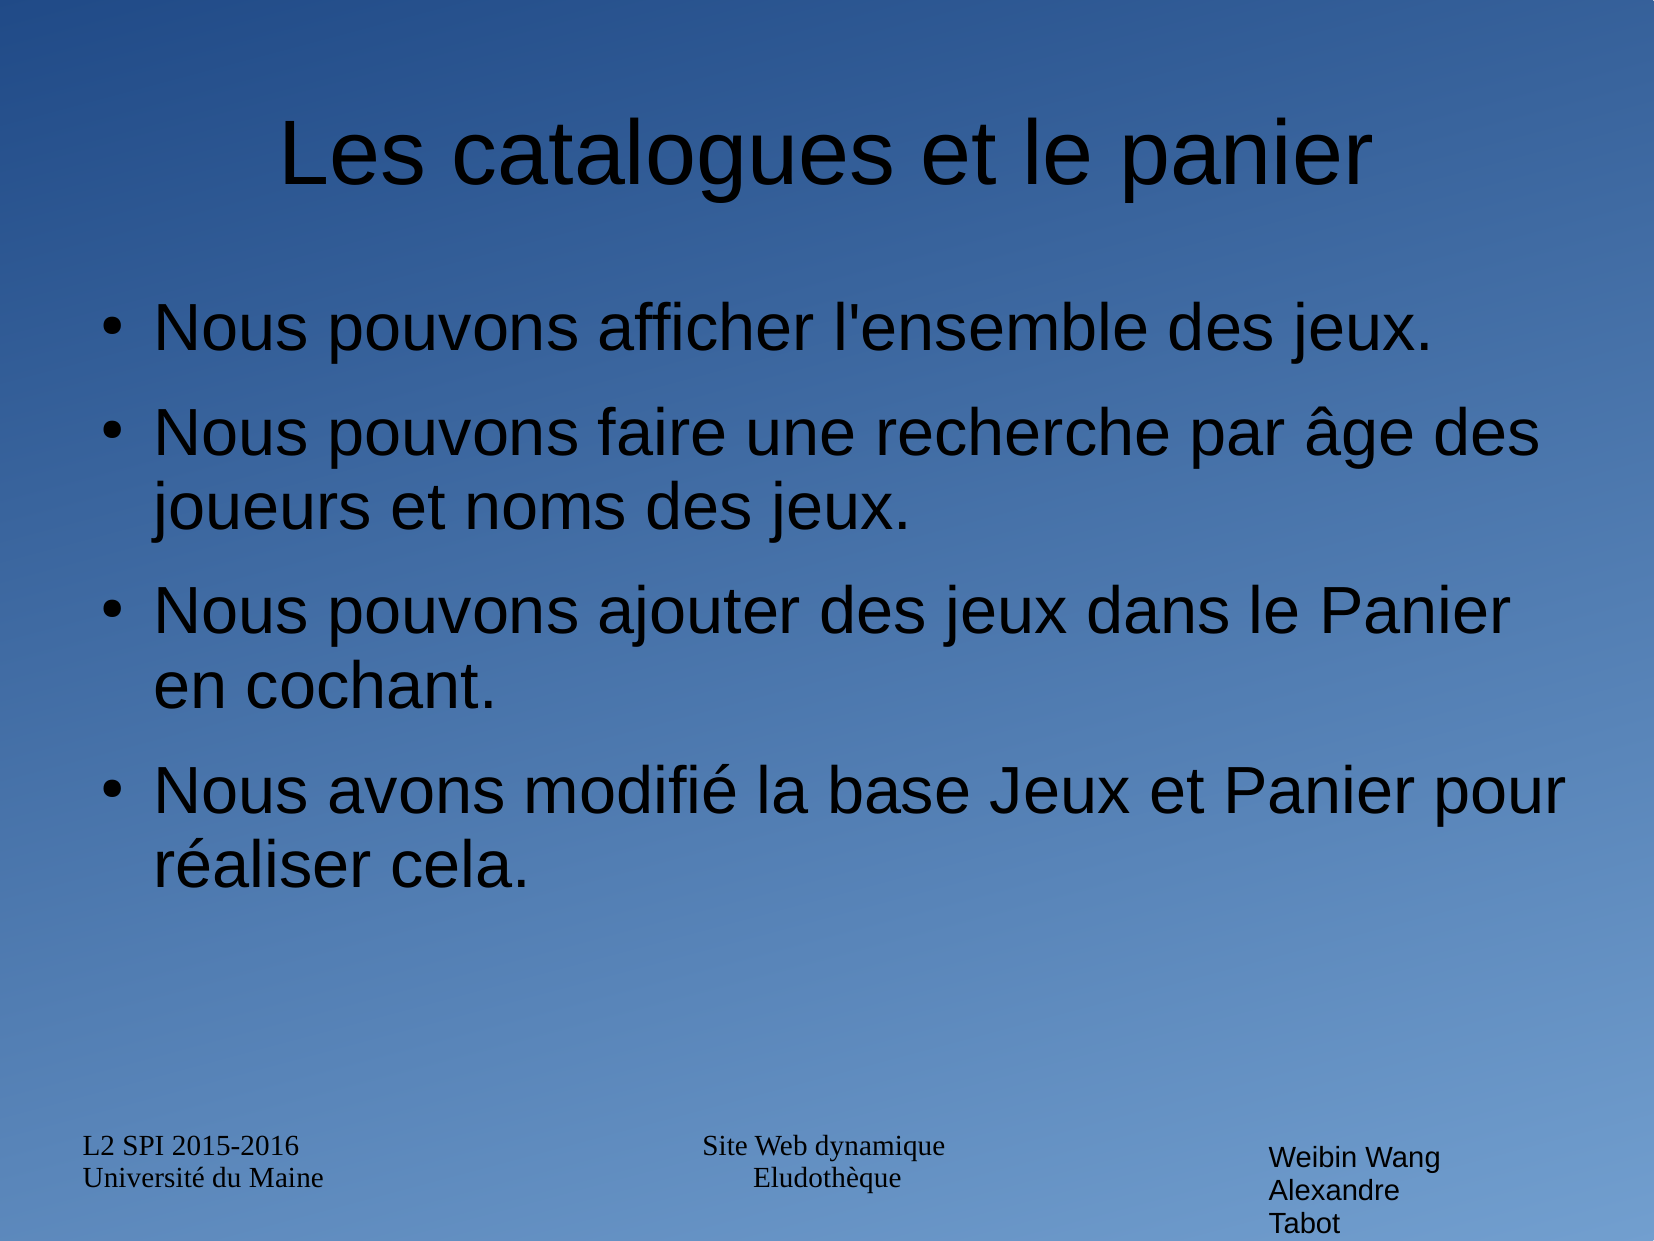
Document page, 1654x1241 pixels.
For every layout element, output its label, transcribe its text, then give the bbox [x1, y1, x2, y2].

list Nous pouvons afficher l'ensemble des jeux. Nous pouvons faire une recherche par âge des joueurs et noms des jeux. Nous pouvons ajouter des jeux dans le Panier en cochant. Nous avons modifié la base Jeux et Panier pour réaliser cela. [82, 290, 1571, 1010]
title Les catalogues et le panier [82, 49, 1571, 257]
